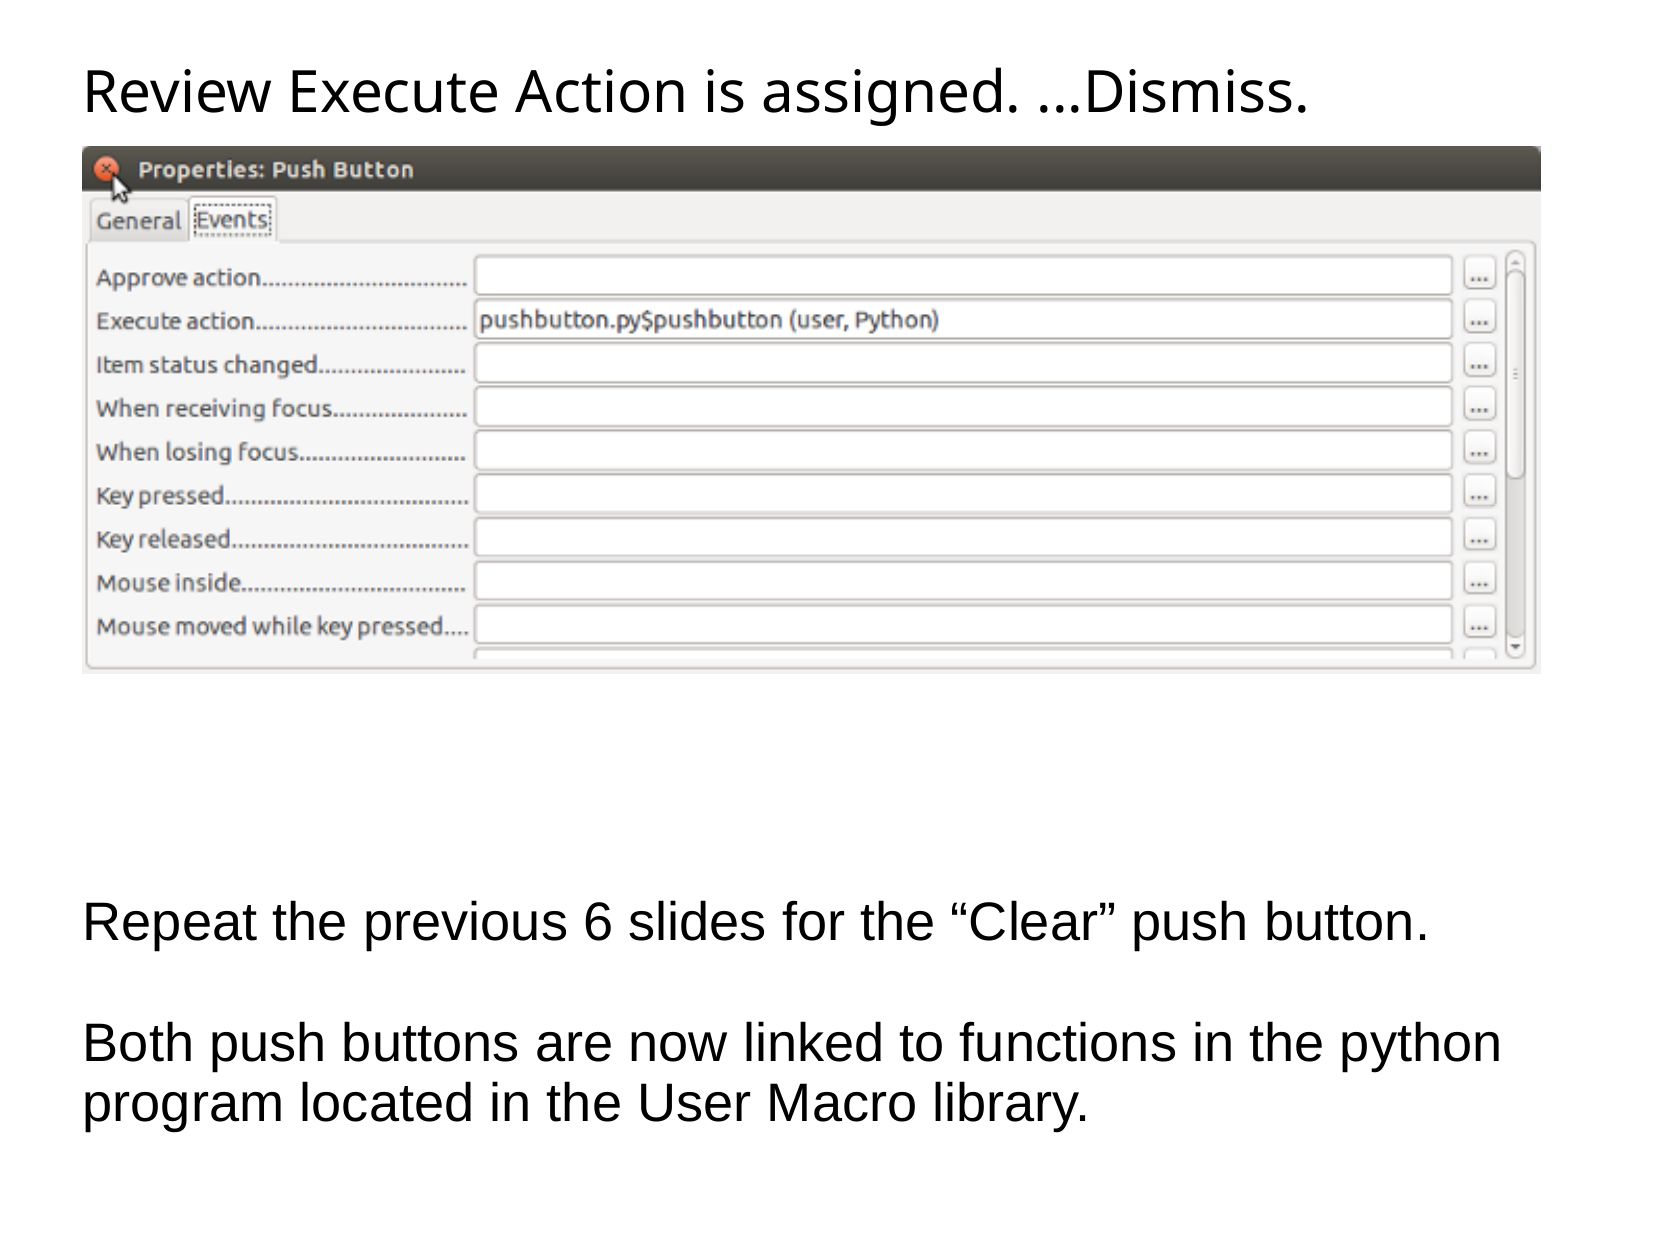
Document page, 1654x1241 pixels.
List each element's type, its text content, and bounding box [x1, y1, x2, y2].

title Repeat the previous 6 slides for the “Clear” push button. Both push buttons are now linked to functions in the python program located in the User Macro library. [82, 890, 1571, 1134]
title Review Execute Action is assigned. ...Dismiss. [82, 49, 1571, 130]
picture [82, 146, 1541, 674]
